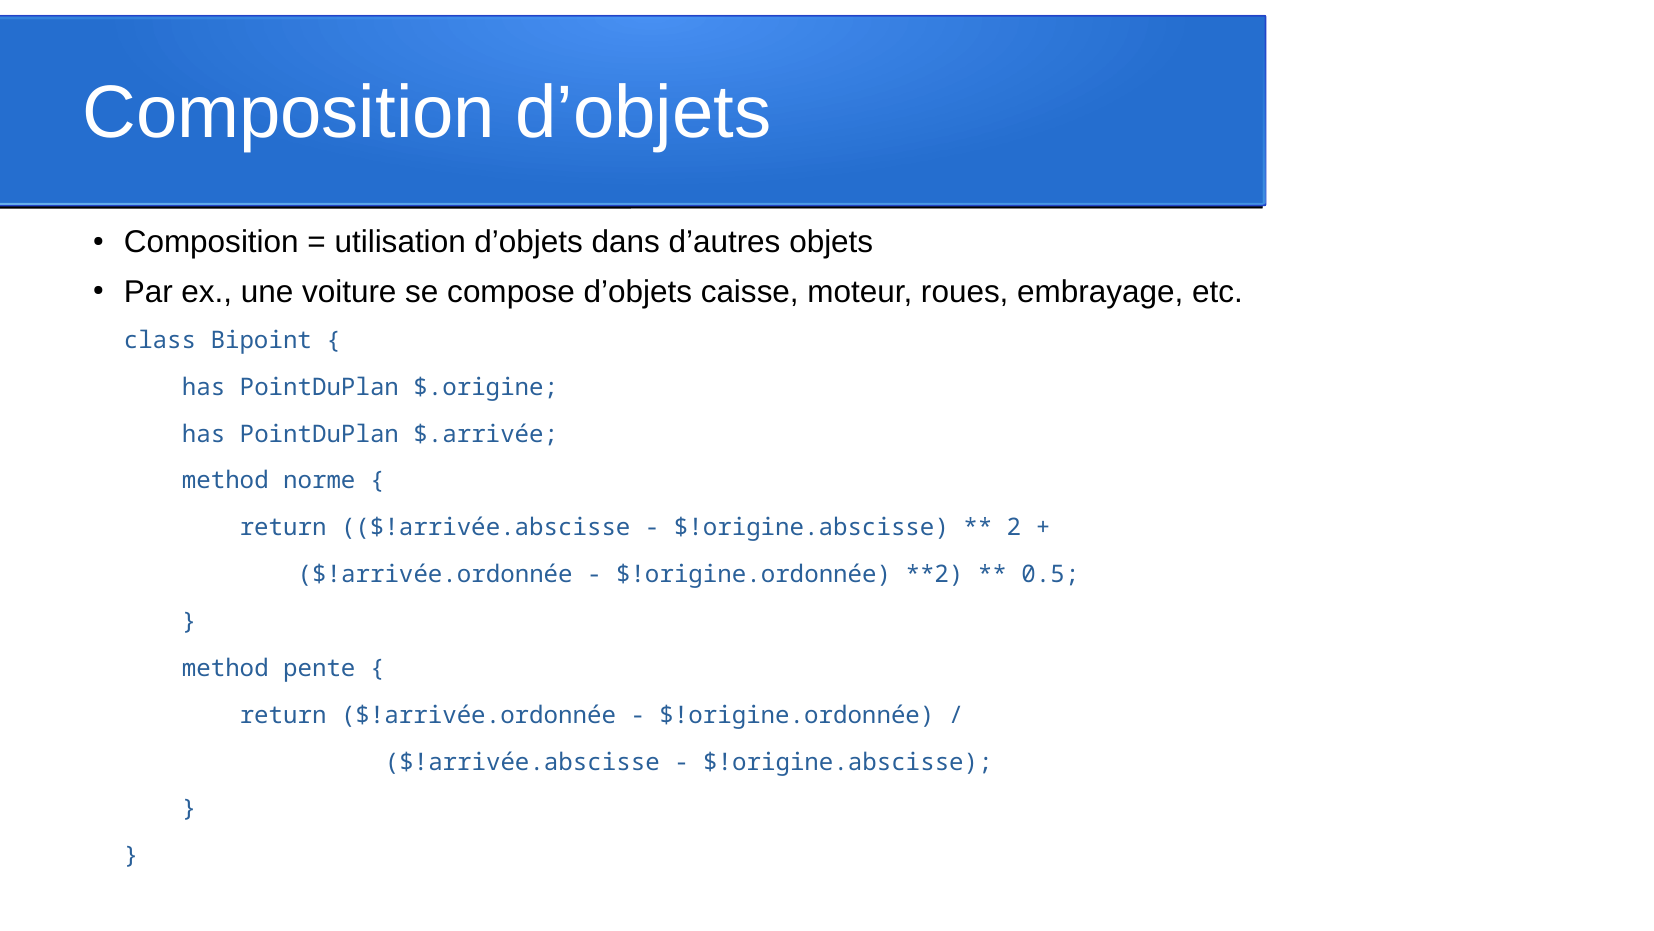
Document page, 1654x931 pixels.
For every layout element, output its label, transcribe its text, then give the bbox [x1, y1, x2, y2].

list Composition = utilisation d’objets dans d’autres objets Par ex., une voiture se compose d’objets caisse, moteur, roues, embrayage, etc. class Bipoint { has PointDuPlan $.origine; has PointDuPlan $.arrivée; method norme { return (($!arrivée.abscisse - $!origine.abscisse) ** 2 + ($!arrivée.ordonnée - $!origine.ordonnée) **2) ** 0.5; } method pente { return ($!arrivée.ordonnée - $!origine.ordonnée) / ($!arrivée.abscisse - $!origine.abscisse); } } [82, 224, 1571, 875]
title Composition d’objets [82, 35, 1235, 189]
picture [0, 13, 1270, 212]
